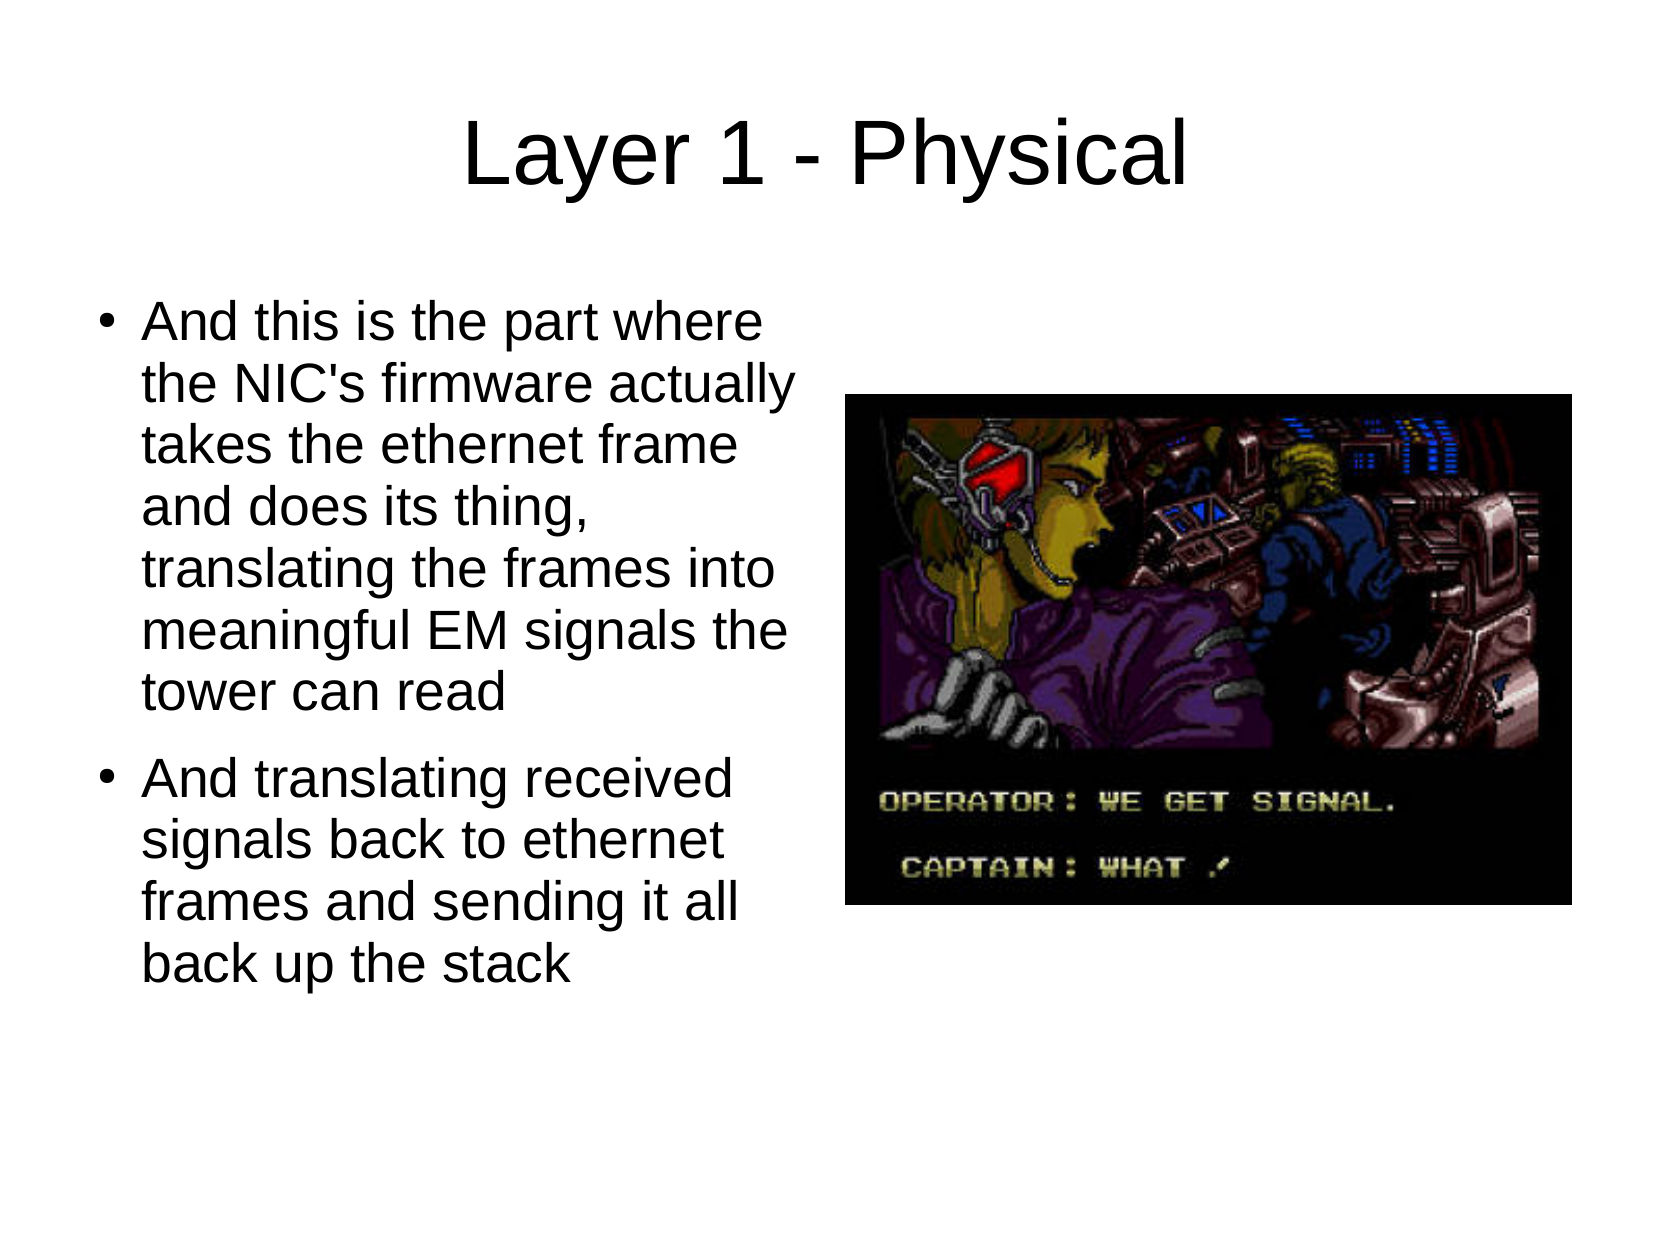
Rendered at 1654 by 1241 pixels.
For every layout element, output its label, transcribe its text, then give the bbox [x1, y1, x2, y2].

list And this is the part where the NIC's firmware actually takes the ethernet frame and does its thing, translating the frames into meaningful EM signals the tower can read And translating received signals back to ethernet frames and sending it all back up the stack [82, 290, 809, 1010]
title Layer 1 - Physical [82, 49, 1571, 257]
picture [845, 394, 1572, 905]
